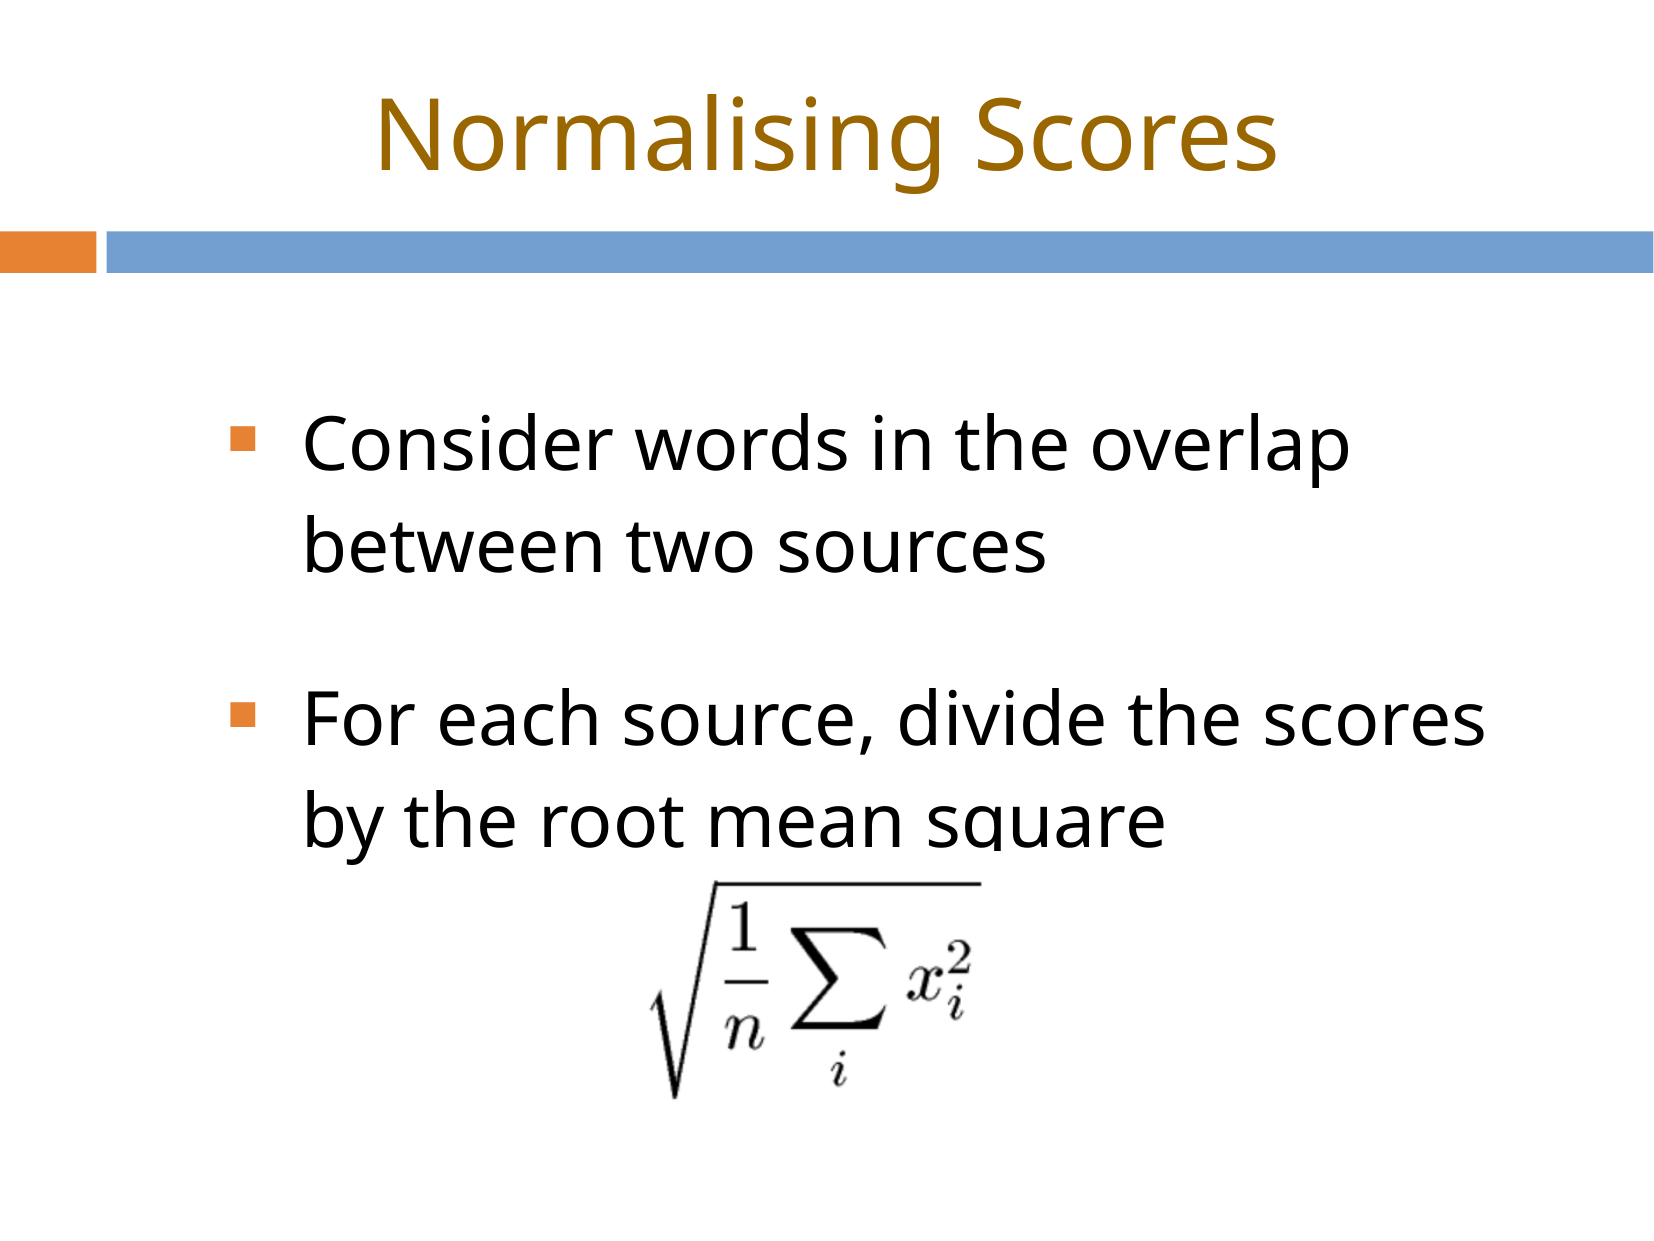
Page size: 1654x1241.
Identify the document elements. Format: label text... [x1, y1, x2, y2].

picture [627, 851, 1004, 1134]
title Normalising Scores [0, 49, 1654, 213]
list Consider words in the overlap between two sources For each source, divide the scores by the root mean square [212, 389, 1512, 1111]
